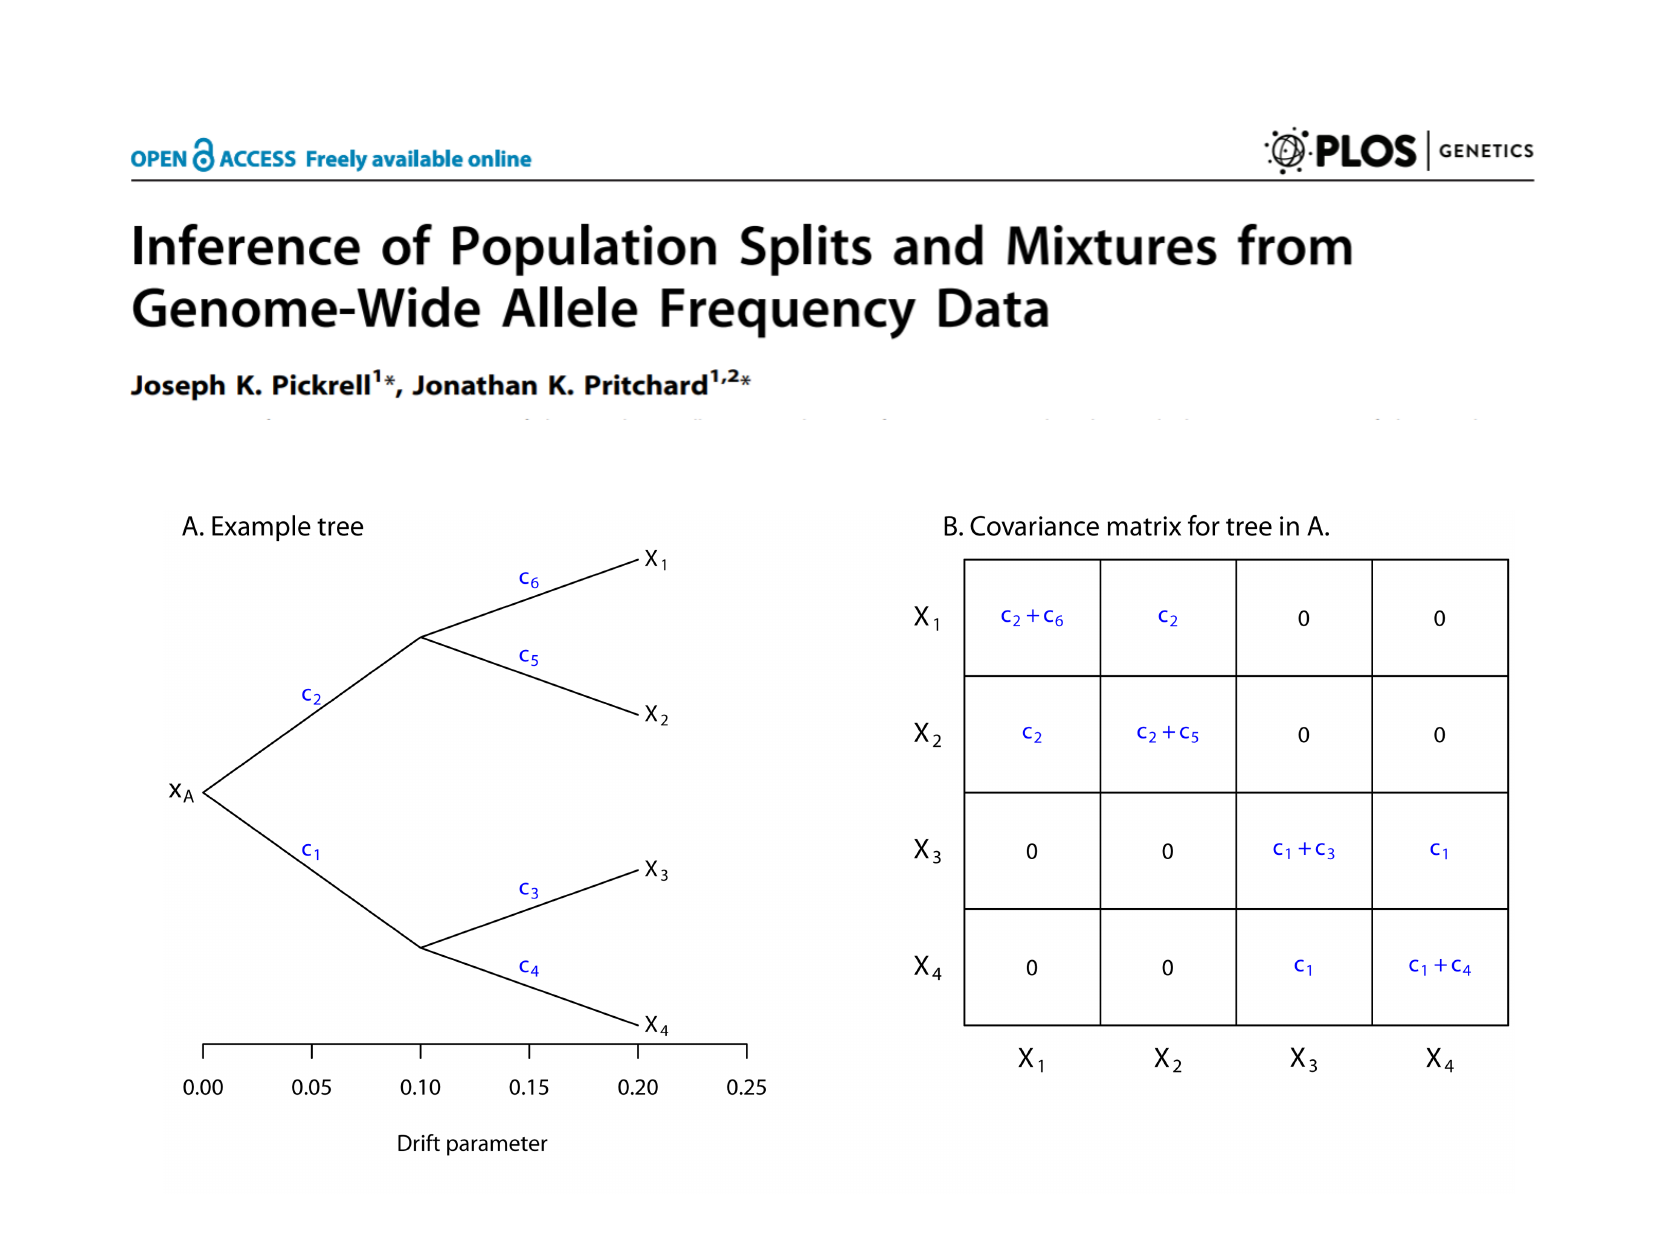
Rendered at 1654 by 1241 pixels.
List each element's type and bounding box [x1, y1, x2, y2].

picture [90, 103, 1579, 421]
picture [163, 510, 1516, 1194]
